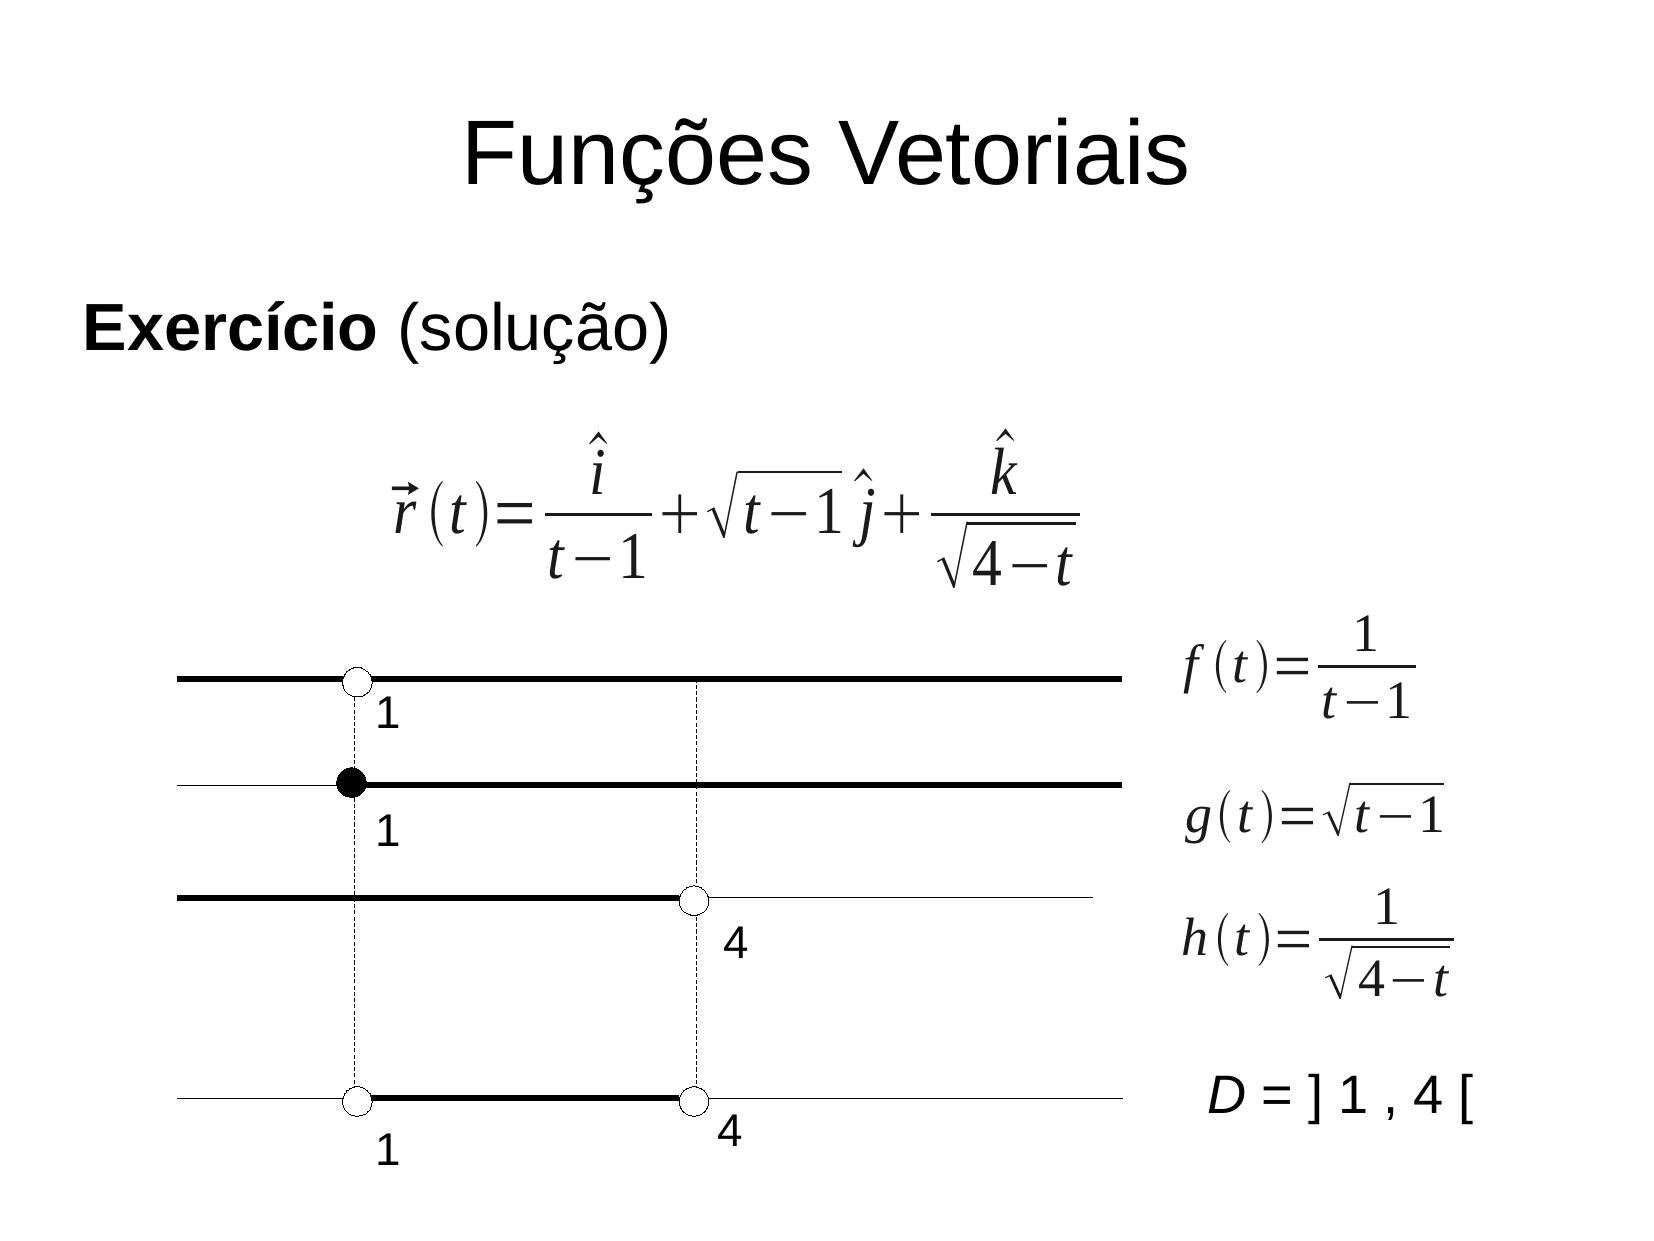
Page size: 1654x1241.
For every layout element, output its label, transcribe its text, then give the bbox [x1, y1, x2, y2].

text_box [342, 667, 372, 697]
text_box 1 [360, 679, 538, 746]
text_box [679, 885, 709, 916]
text_box [681, 1109, 702, 1117]
text_box D = ] 1 , 4 [ [1192, 1057, 1595, 1133]
text_box 4 [702, 1109, 880, 1164]
text_box [344, 1109, 371, 1117]
chart [383, 425, 1088, 600]
text_box 1 [360, 797, 538, 864]
text_box 1 [360, 1116, 443, 1183]
text_box [336, 767, 367, 798]
list Exercício (solução) [82, 290, 1571, 1109]
title Funções Vetoriais [82, 49, 1571, 257]
